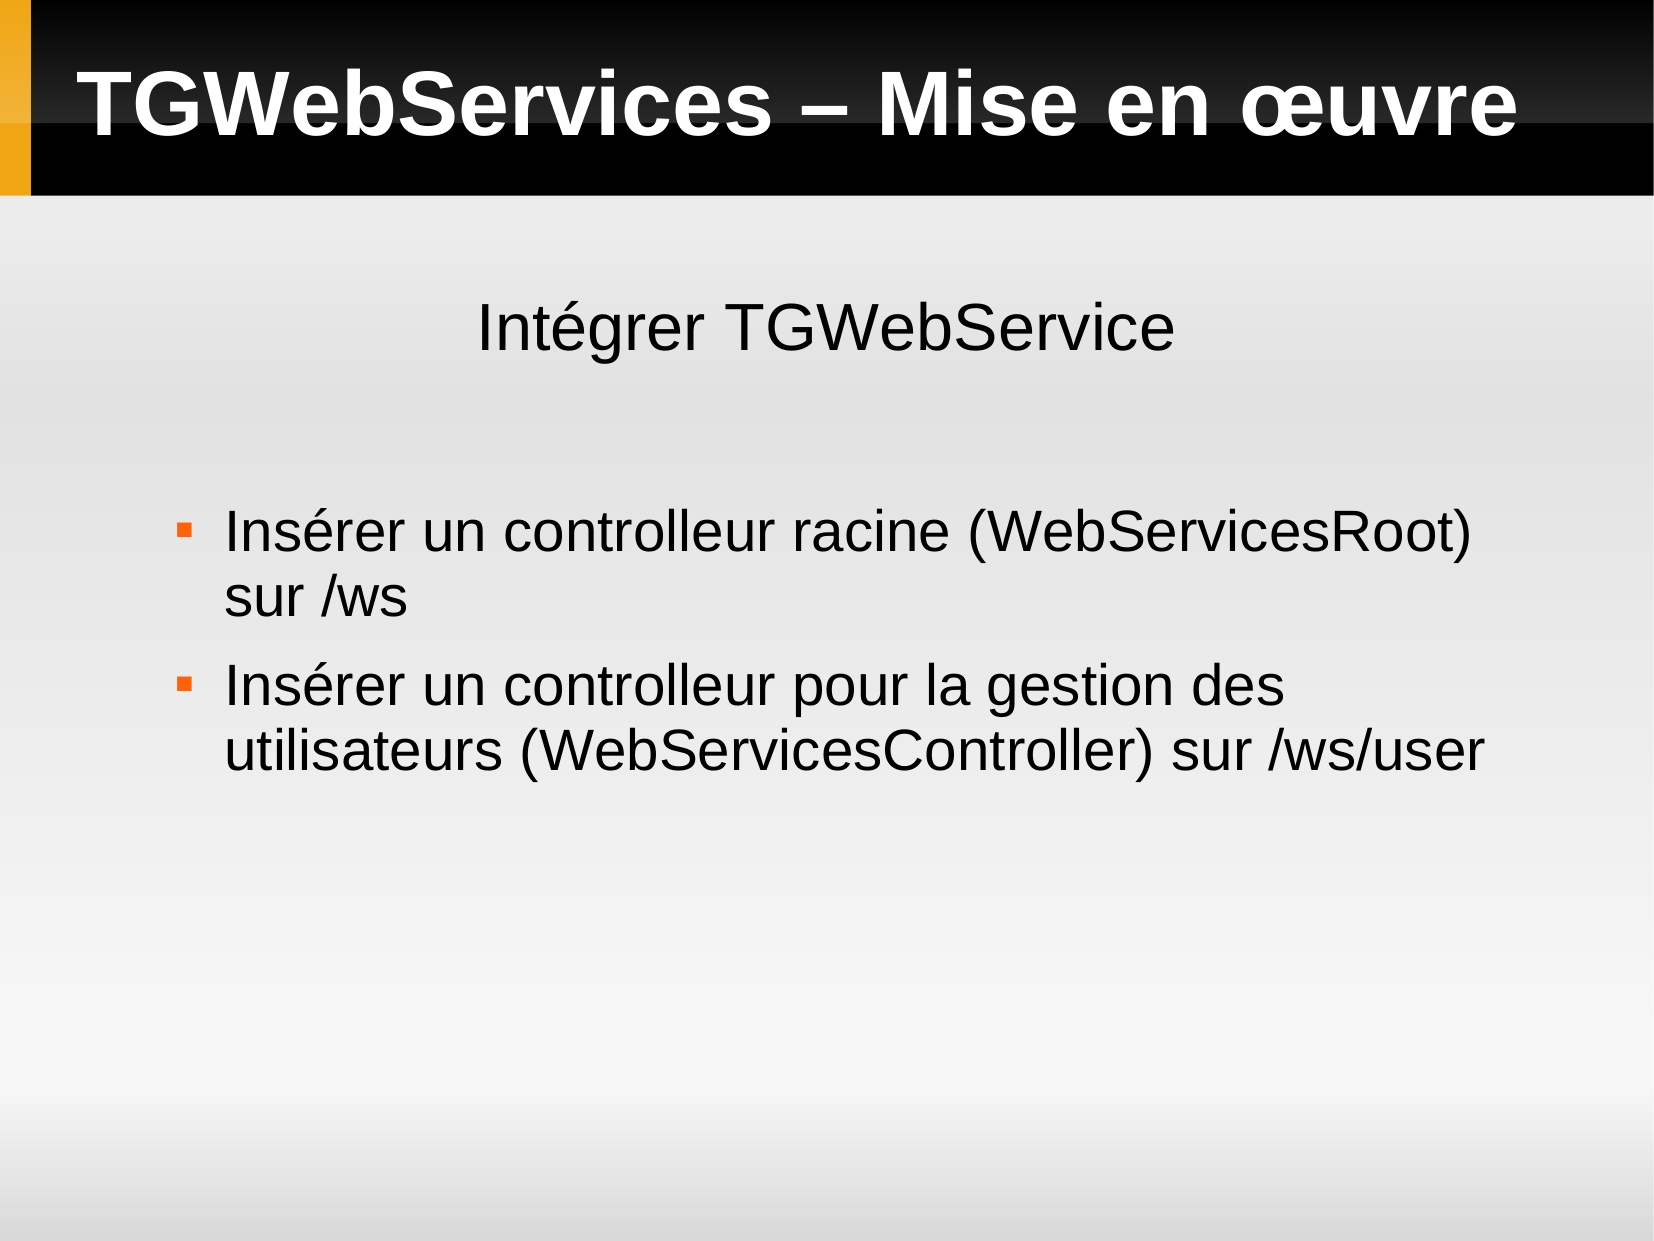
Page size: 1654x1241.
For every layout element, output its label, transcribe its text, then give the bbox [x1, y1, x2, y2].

list Intégrer TGWebService Insérer un controlleur racine (WebServicesRoot) sur /ws Insérer un controlleur pour la gestion des utilisateurs (WebServicesController) sur /ws/user [82, 290, 1571, 1094]
title TGWebServices – Mise en œuvre [76, 7, 1565, 200]
picture [0, 0, 1654, 1241]
